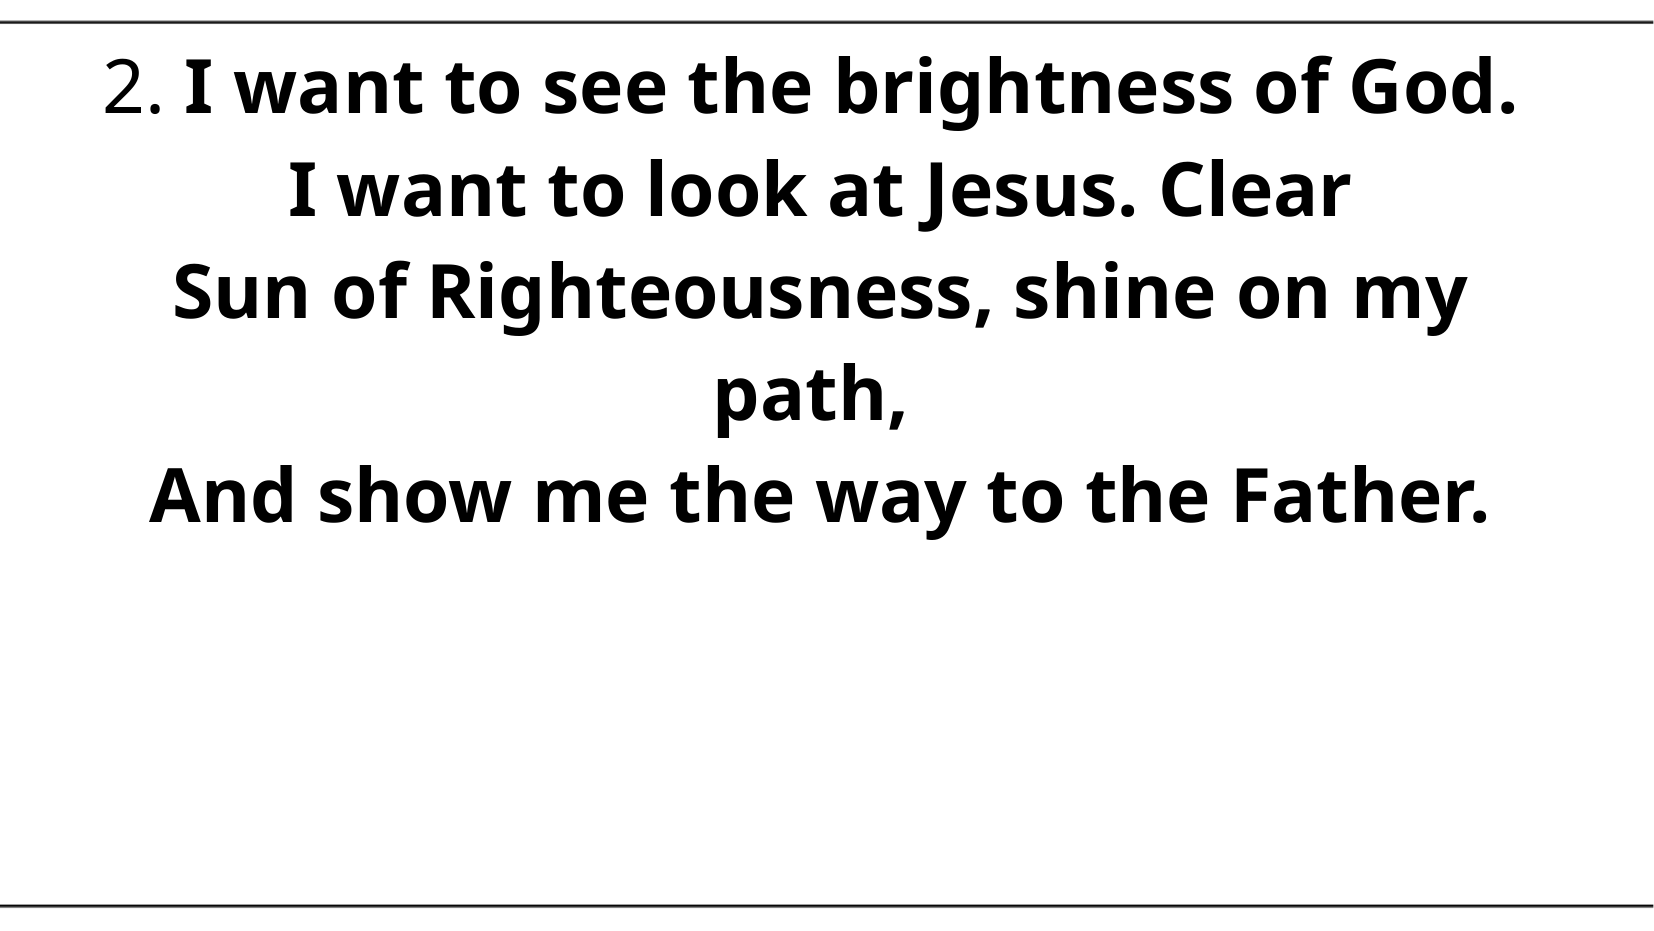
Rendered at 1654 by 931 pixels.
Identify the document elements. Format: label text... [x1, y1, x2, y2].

text_box 2. I want to see the brightness of God. I want to look at Jesus. Clear Sun of Righteousness, shine on my path, And show me the way to the Father. [70, 26, 1571, 441]
picture [0, 0, 1654, 930]
